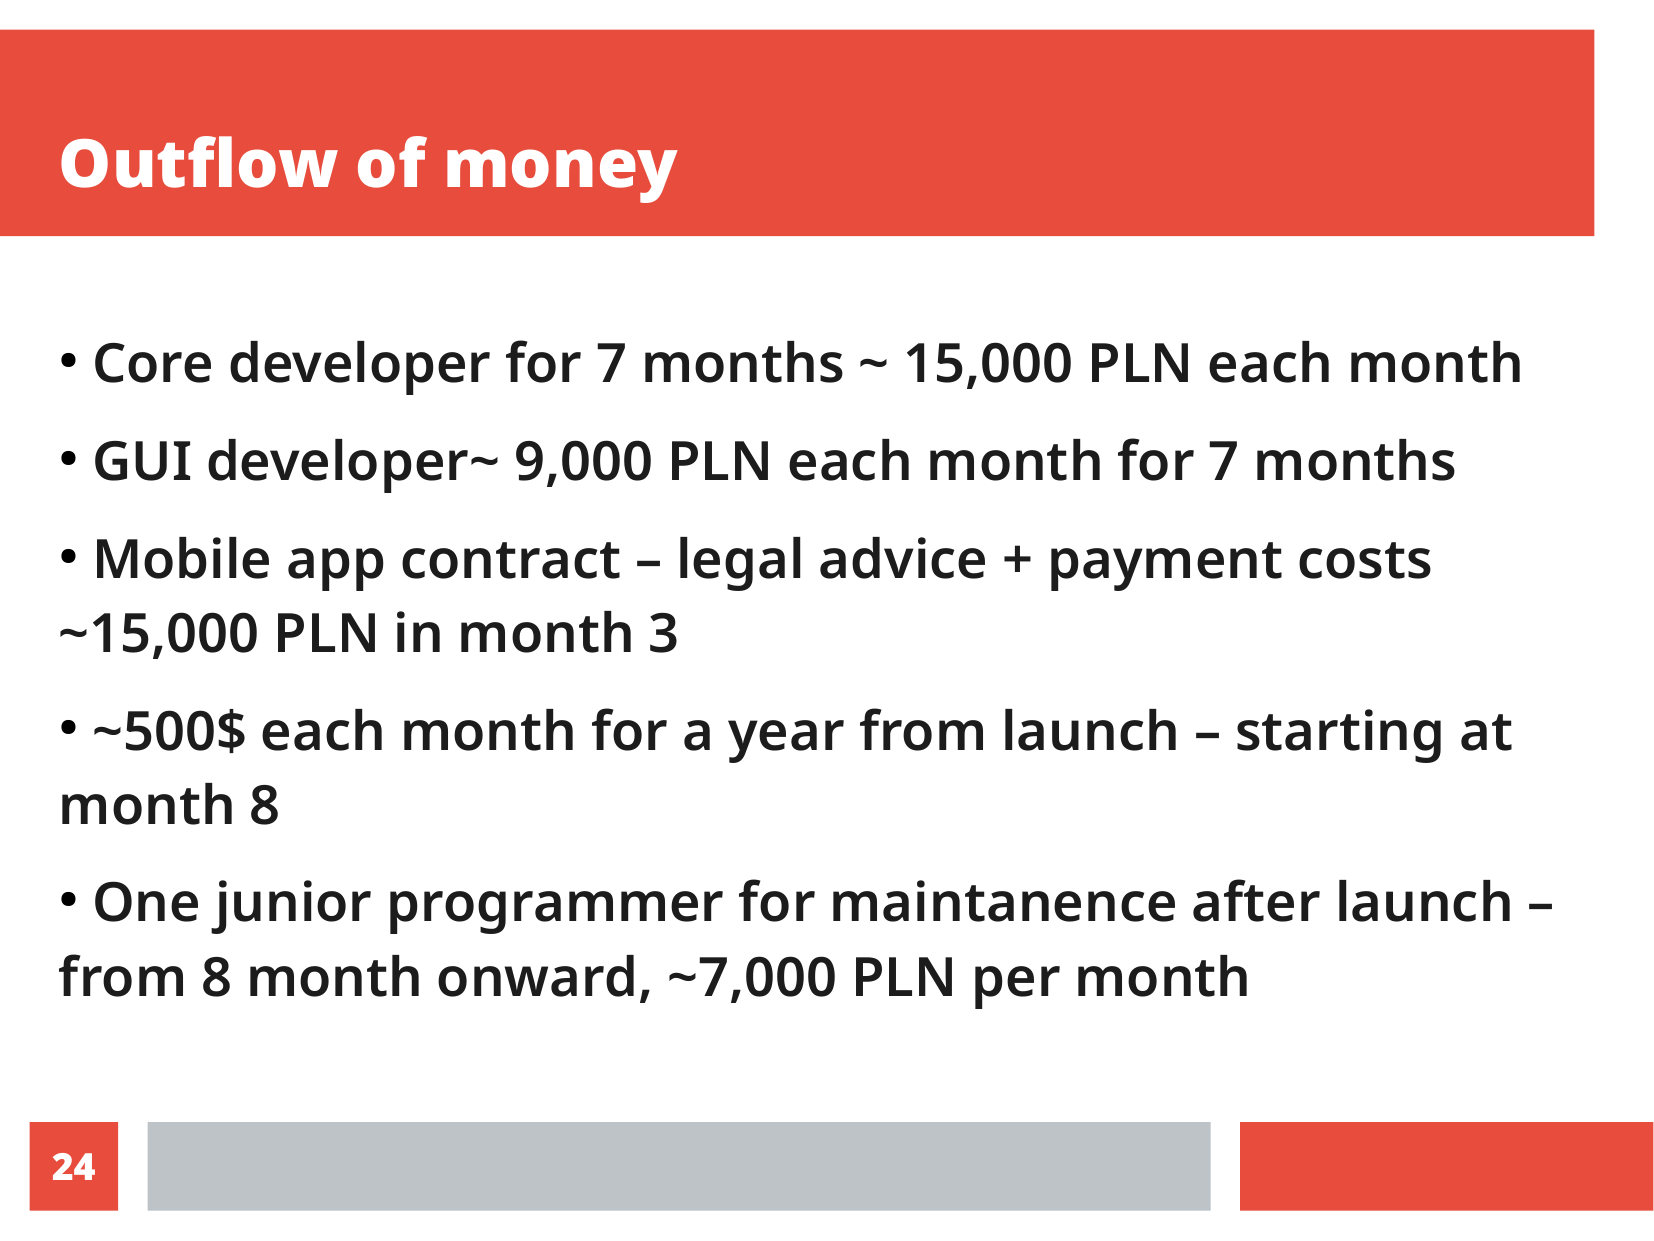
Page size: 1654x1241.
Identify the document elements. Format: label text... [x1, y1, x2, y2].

title Outflow of money [59, 59, 1595, 207]
list Core developer for 7 months ~ 15,000 PLN each month GUI developer~ 9,000 PLN each month for 7 months Mobile app contract – legal advice + payment costs ~15,000 PLN in month 3 ~500$ each month for a year from launch – starting at month 8 One junior programmer for maintanence after launch – from 8 month onward, ~7,000 PLN per month [59, 324, 1565, 1093]
